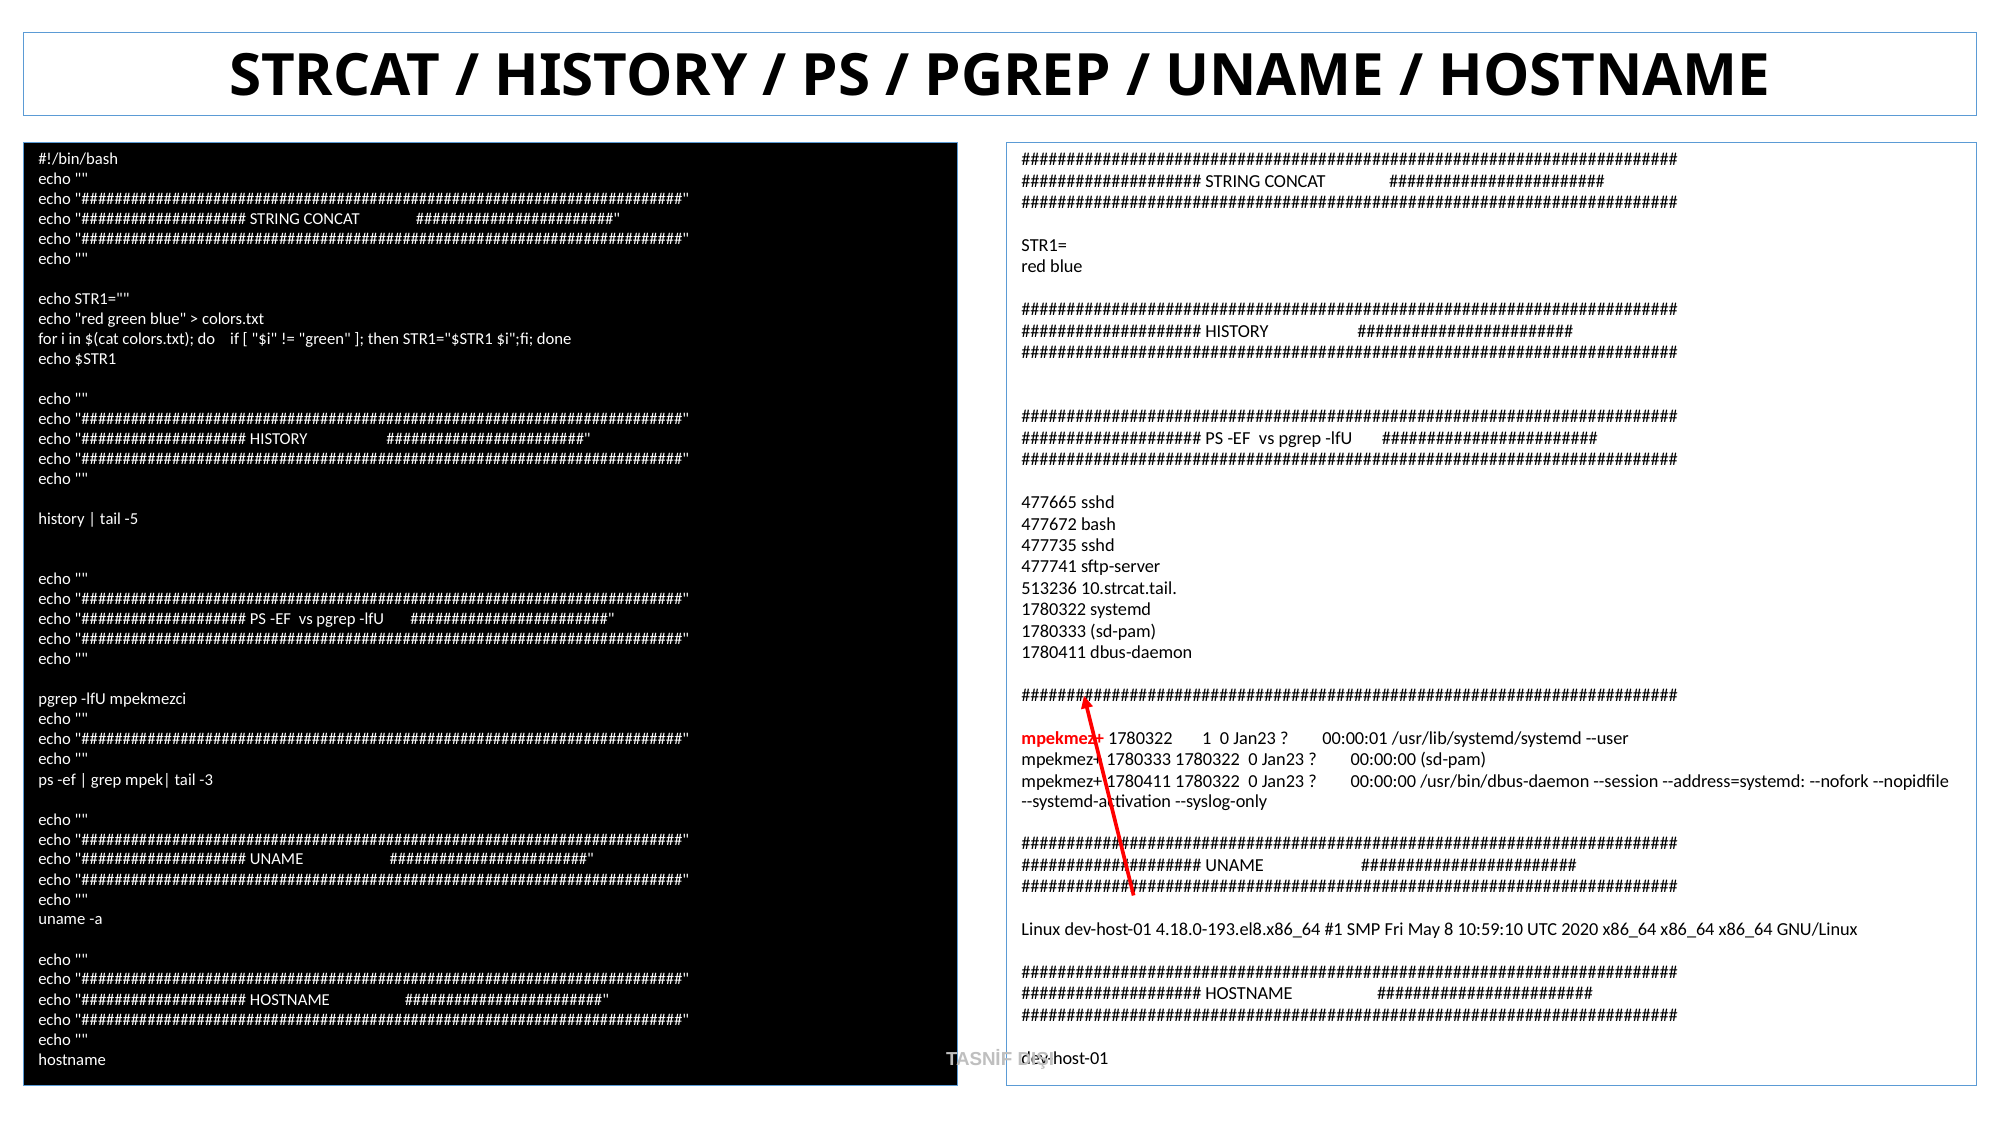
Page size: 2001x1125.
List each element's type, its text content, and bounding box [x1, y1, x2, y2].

footer TASNİF DIŞI [0, 1042, 2000, 1103]
text_box ######################################################################### #################### STRING CONCAT ######################## ######################################################################### STR1= red blue ######################################################################### #################### HISTORY ######################## ######################################################################### ######################################################################### #################### PS -EF vs pgrep -lfU ######################## ######################################################################### 477665 sshd 477672 bash 477735 sshd 477741 sftp-server 513236 10.strcat.tail. 1780322 systemd 1780333 (sd-pam) 1780411 dbus-daemon ######################################################################### mpekmez+ 1780322 1 0 Jan23 ? 00:00:01 /usr/lib/systemd/systemd --user mpekmez+ 1780333 1780322 0 Jan23 ? 00:00:00 (sd-pam) mpekmez+ 1780411 1780322 0 Jan23 ? 00:00:00 /usr/bin/dbus-daemon --session --address=systemd: --nofork --nopidfile --systemd-activation --syslog-only ######################################################################### #################### UNAME ######################## ######################################################################### Linux dev-host-01 4.18.0-193.el8.x86_64 #1 SMP Fri May 8 10:59:10 UTC 2020 x86_64 x86_64 x86_64 GNU/Linux ######################################################################### #################### HOSTNAME ######################## ######################################################################### dev-host-01 [1006, 142, 1977, 1042]
subtitle #!/bin/bash echo "" echo "#########################################################################" echo "#################### STRING CONCAT ########################" echo "#########################################################################" echo "" echo STR1="" echo "red green blue" > colors.txt for i in $(cat colors.txt); do if [ "$i" != "green" ]; then STR1="$STR1 $i";fi; done echo $STR1 echo "" echo "#########################################################################" echo "#################### HISTORY ########################" echo "#########################################################################" echo "" history | tail -5 echo "" echo "#########################################################################" echo "#################### PS -EF vs pgrep -lfU ########################" echo "#########################################################################" echo "" pgrep -lfU mpekmezci echo "" echo "#########################################################################" echo "" ps -ef | grep mpek| tail -3 echo "" echo "#########################################################################" echo "#################### UNAME ########################" echo "#########################################################################" echo "" uname -a echo "" echo "#########################################################################" echo "#################### HOSTNAME ########################" echo "#########################################################################" echo "" hostname [23, 142, 958, 1042]
title STRCAT / HISTORY / PS / PGREP / UNAME / HOSTNAME [23, 32, 1977, 116]
